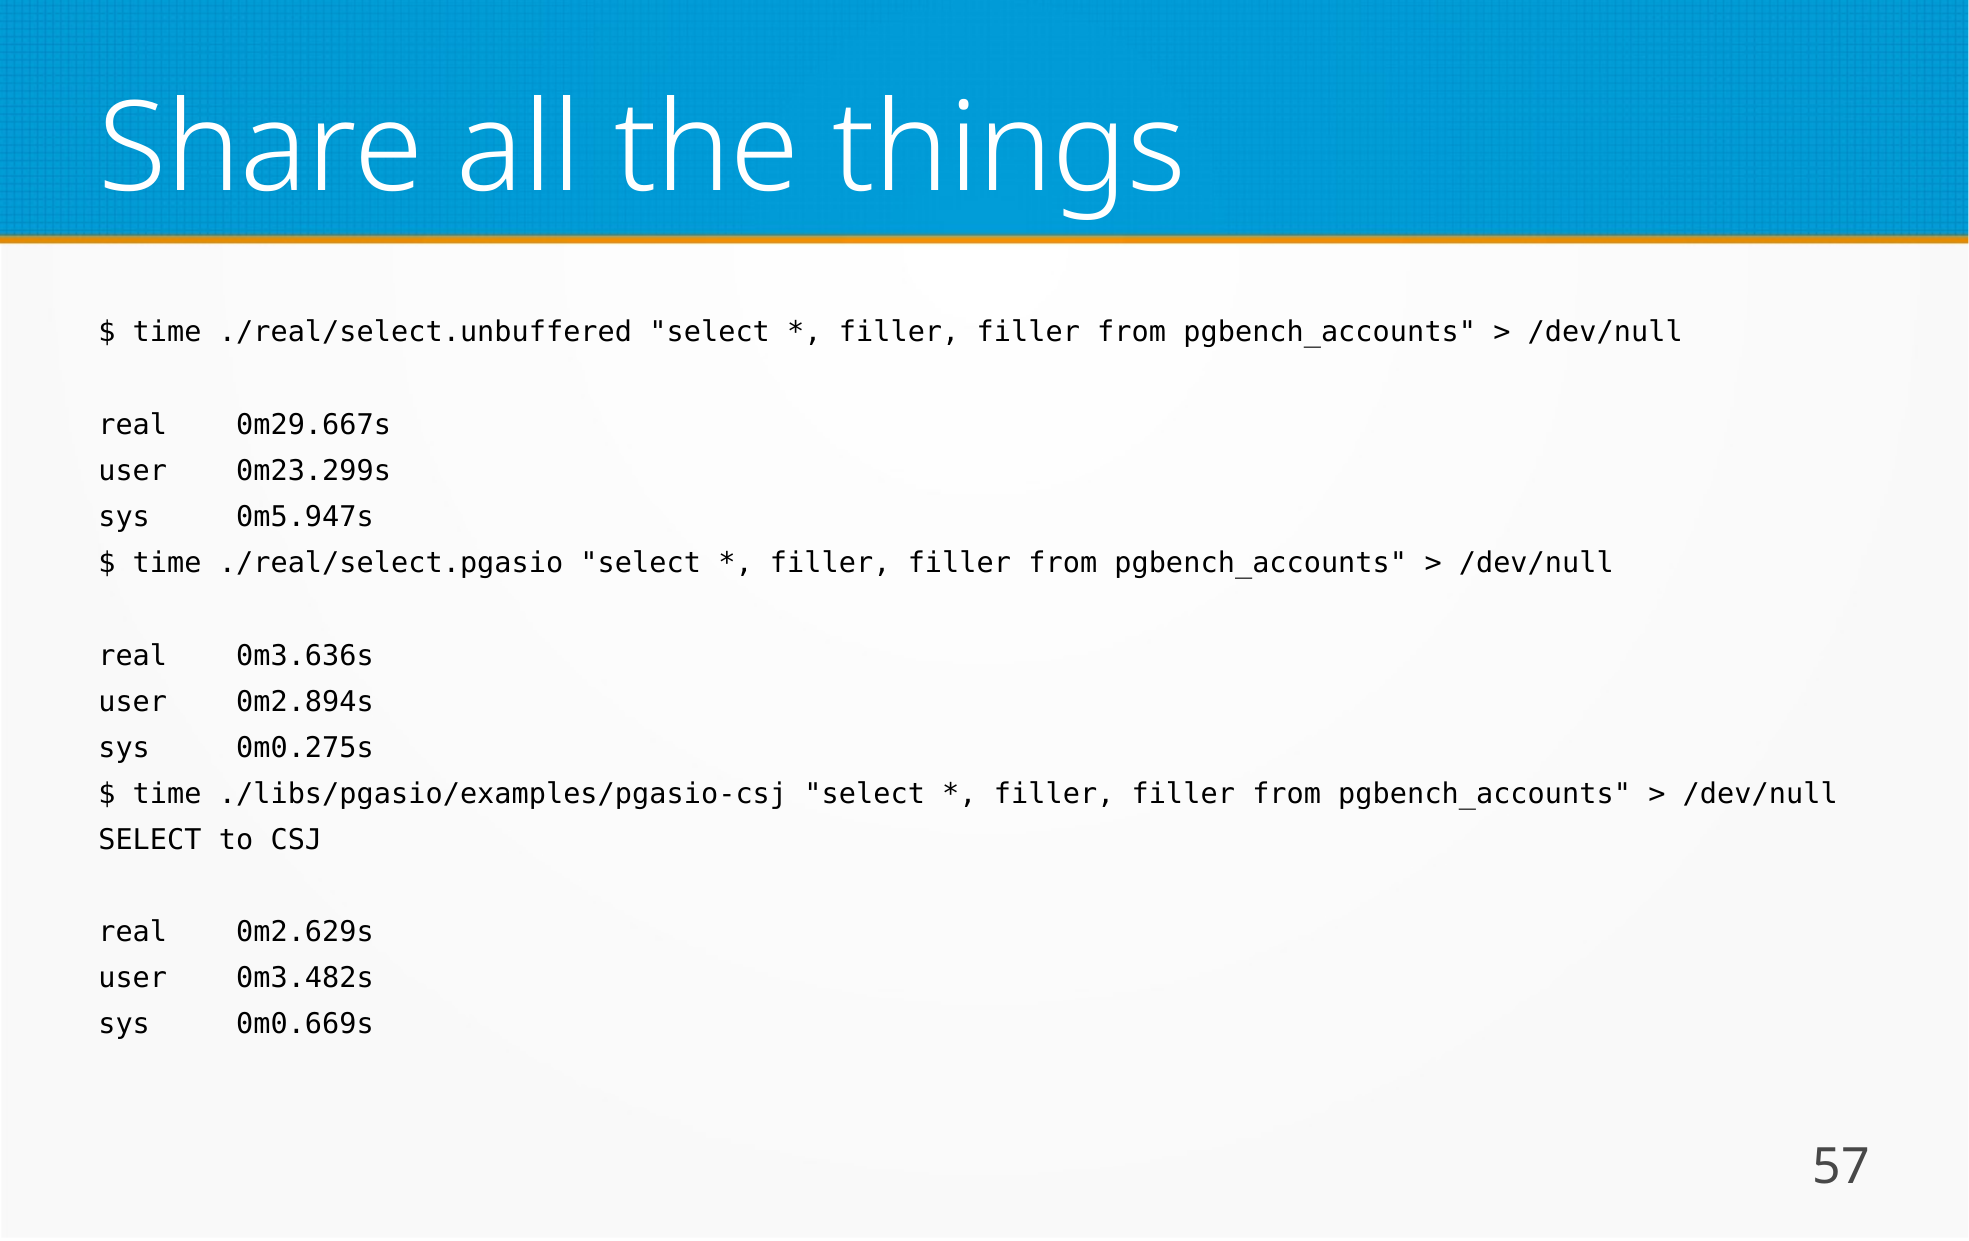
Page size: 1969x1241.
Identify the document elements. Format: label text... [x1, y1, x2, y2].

list $ time ./real/select.unbuffered "select *, filler, filler from pgbench_accounts" > /dev/null real 0m29.667s user 0m23.299s sys 0m5.947s $ time ./real/select.pgasio "select *, filler, filler from pgbench_accounts" > /dev/null real 0m3.636s user 0m2.894s sys 0m0.275s $ time ./libs/pgasio/examples/pgasio-csj "select *, filler, filler from pgbench_accounts" > /dev/null SELECT to CSJ real 0m2.629s user 0m3.482s sys 0m0.669s [98, 315, 1861, 1081]
title Share all the things [98, 19, 1870, 227]
picture [0, 233, 1969, 1241]
